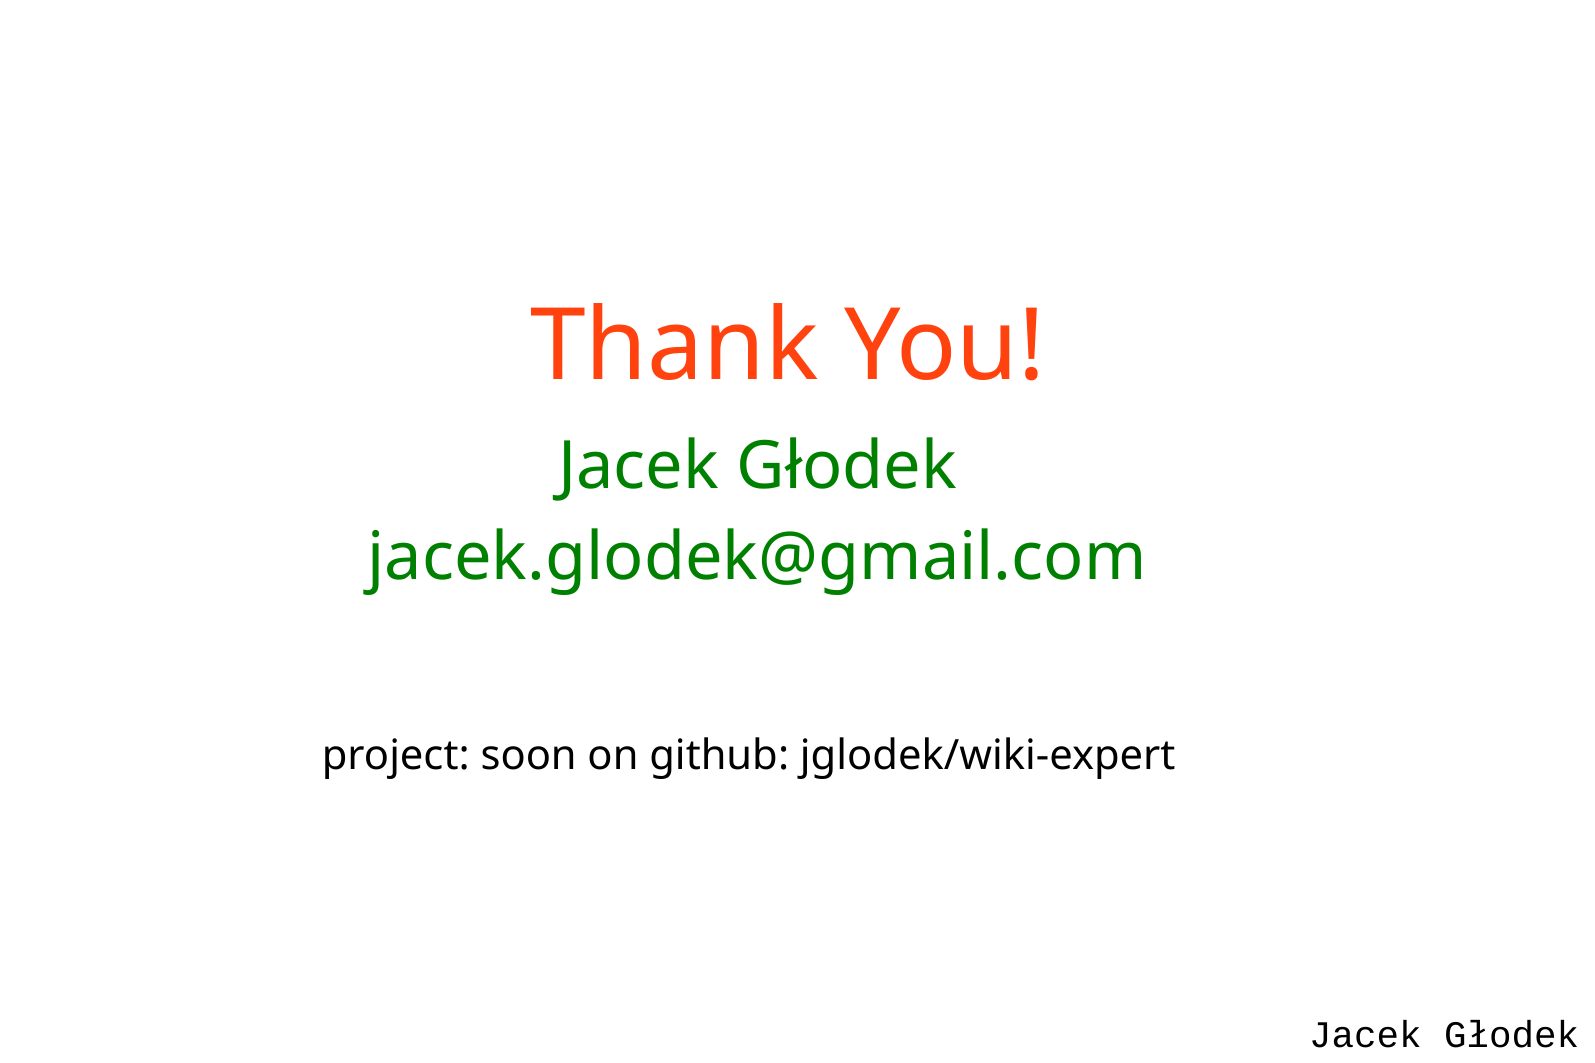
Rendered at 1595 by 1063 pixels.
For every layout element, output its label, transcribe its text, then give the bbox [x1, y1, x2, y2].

text_box Jacek Głodek [1294, 1008, 1595, 1063]
text_box Jacek Głodek jacek.glodek@gmail.com [352, 409, 1249, 588]
text_box project: soon on github: jglodek/wiki-expert [307, 717, 1290, 784]
text_box Thank You! [515, 264, 1074, 409]
